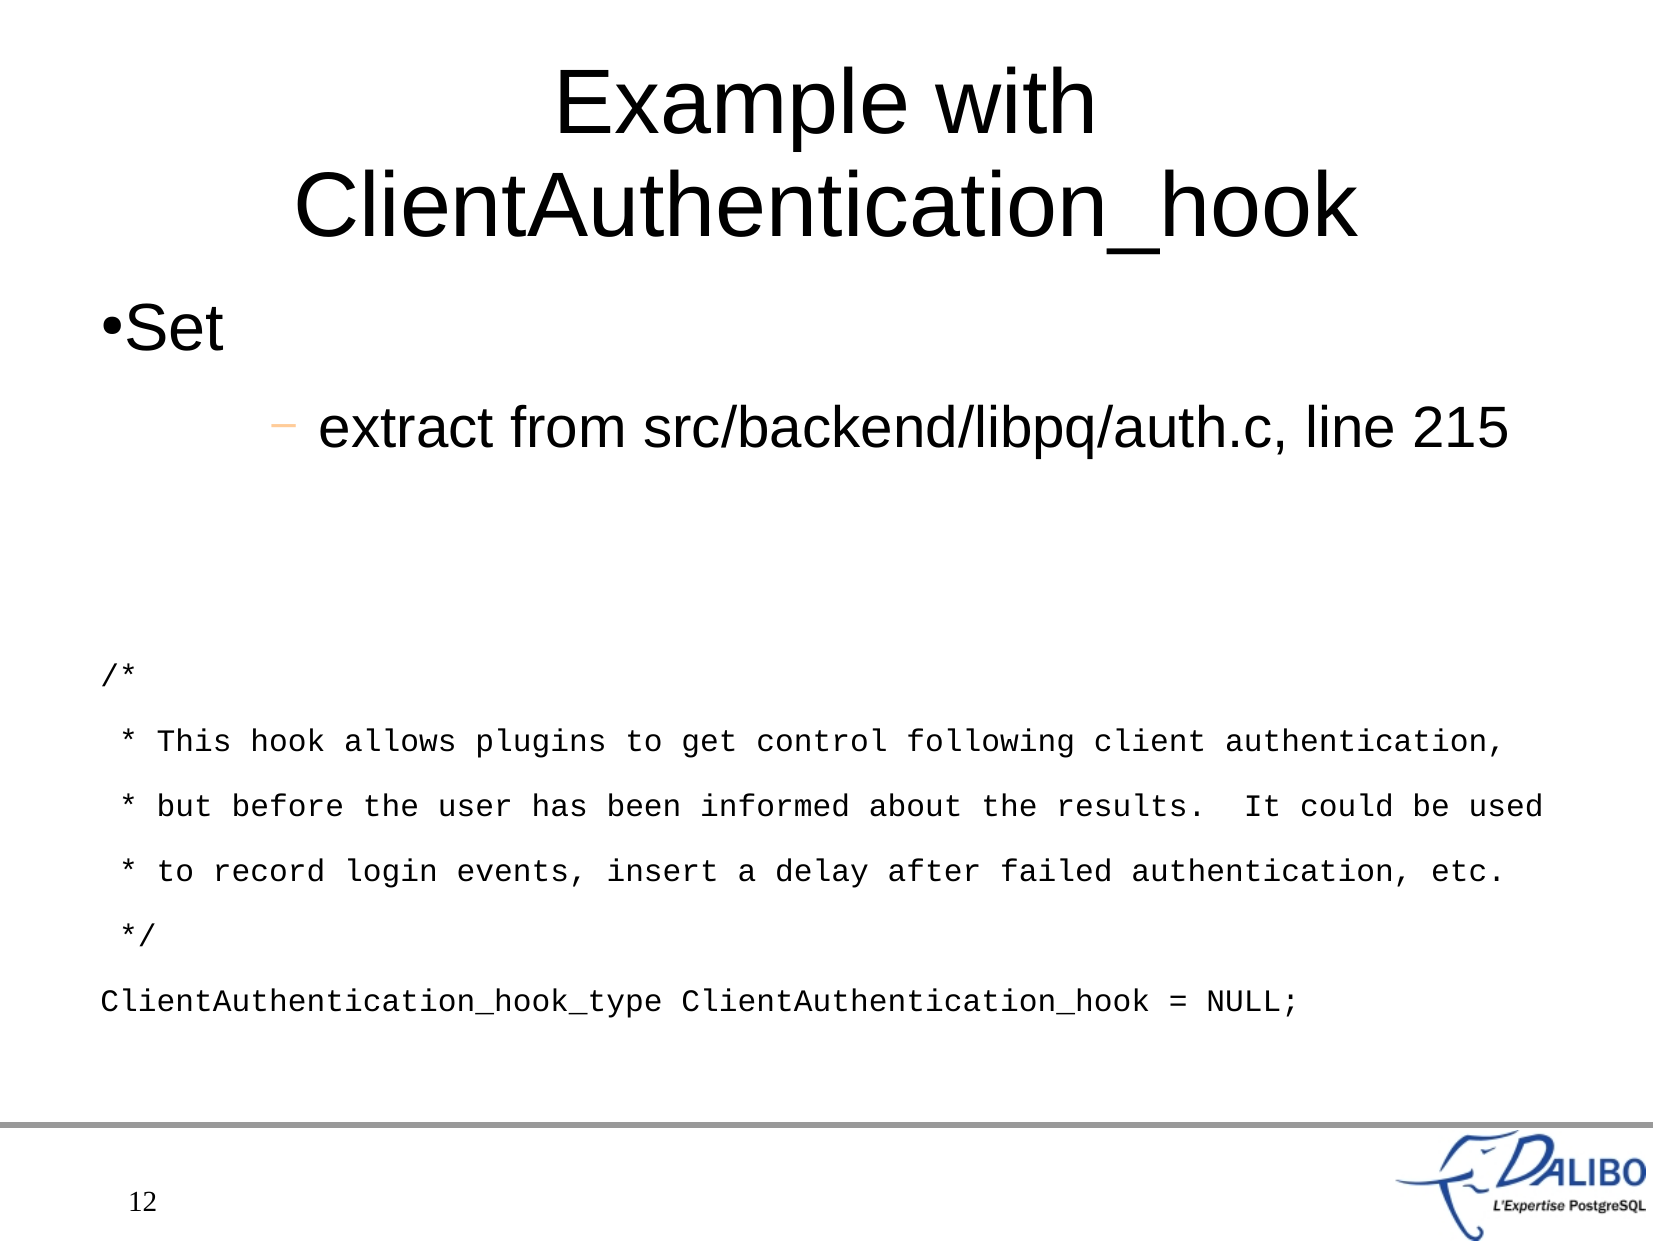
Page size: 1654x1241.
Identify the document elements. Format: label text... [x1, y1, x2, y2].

title Example with ClientAuthentication_hook [82, 49, 1571, 257]
list Set extract from src/backend/libpq/auth.c, line 215 /* * This hook allows plugins to get control following client authentication, * but before the user has been informed about the results. It could be used * to record login events, insert a delay after failed authentication, etc. */ ClientAuthentication_hook_type ClientAuthentication_hook = NULL; [82, 290, 1571, 1109]
picture [1395, 1130, 1646, 1241]
